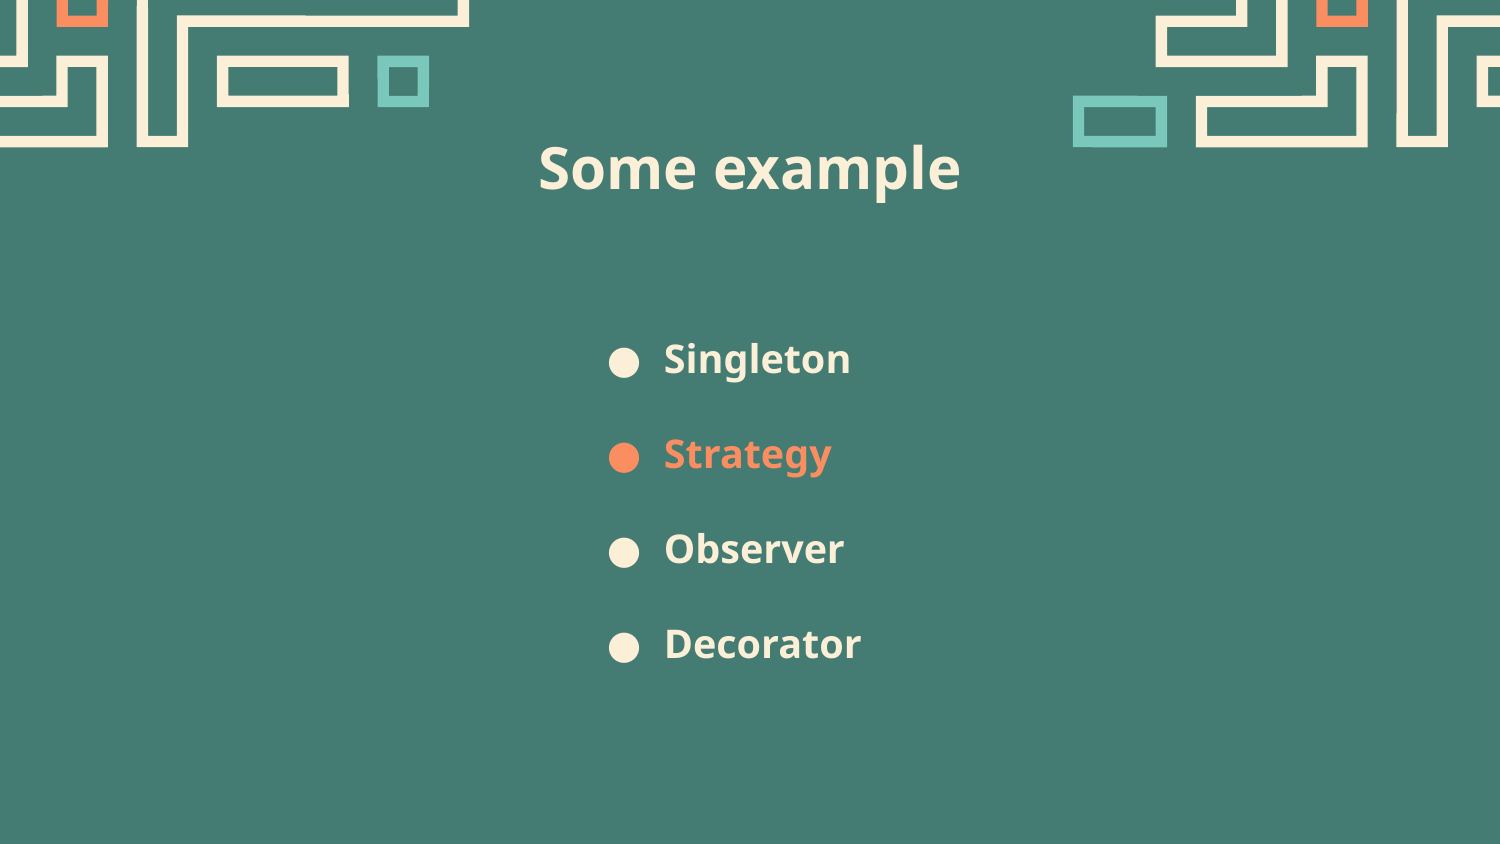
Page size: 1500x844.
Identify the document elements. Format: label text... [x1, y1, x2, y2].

title Some example [98, 122, 1402, 217]
text_box Singleton Strategy Observer Decorator [574, 319, 926, 682]
